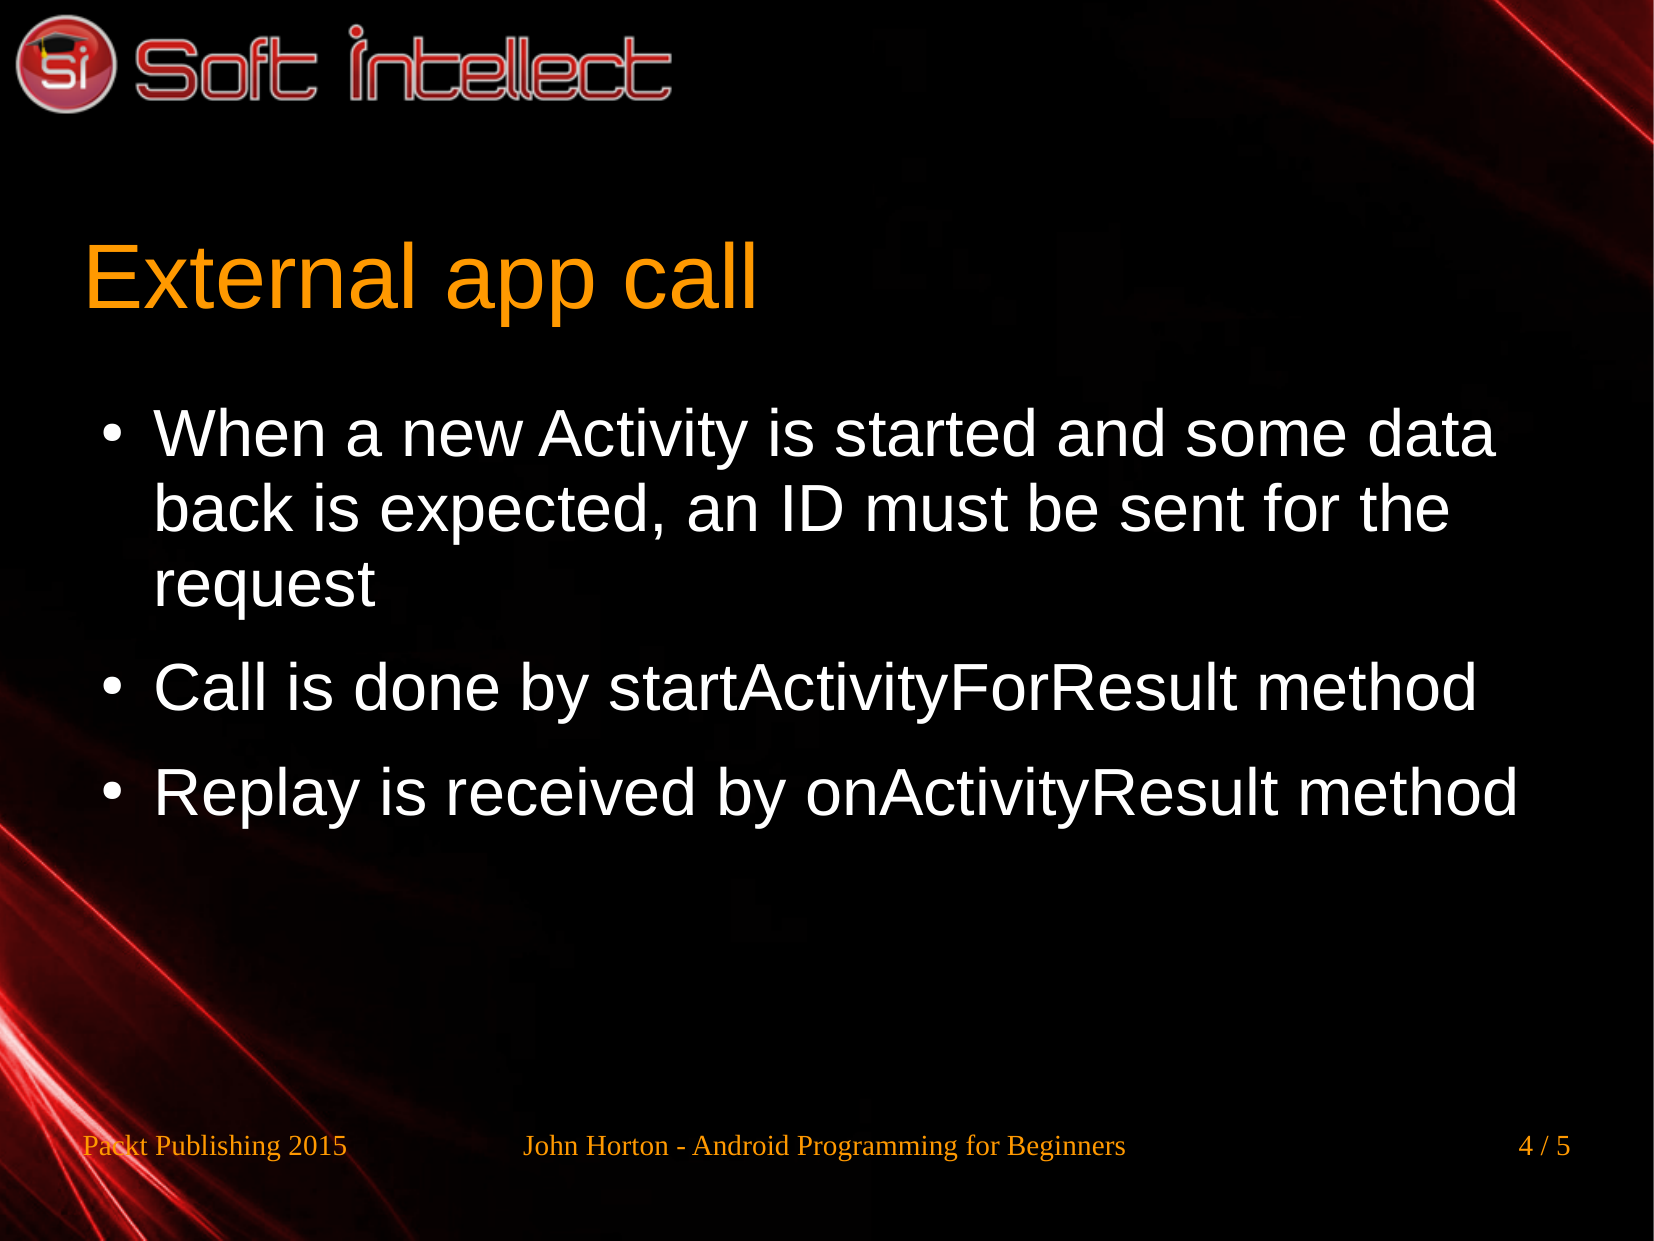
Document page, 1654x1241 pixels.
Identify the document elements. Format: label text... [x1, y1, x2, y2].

list When a new Activity is started and some data back is expected, an ID must be sent for the request Call is done by startActivityForResult method Replay is received by onActivityResult method [82, 396, 1571, 1116]
title External app call [82, 173, 1571, 381]
picture [0, 0, 1654, 1241]
